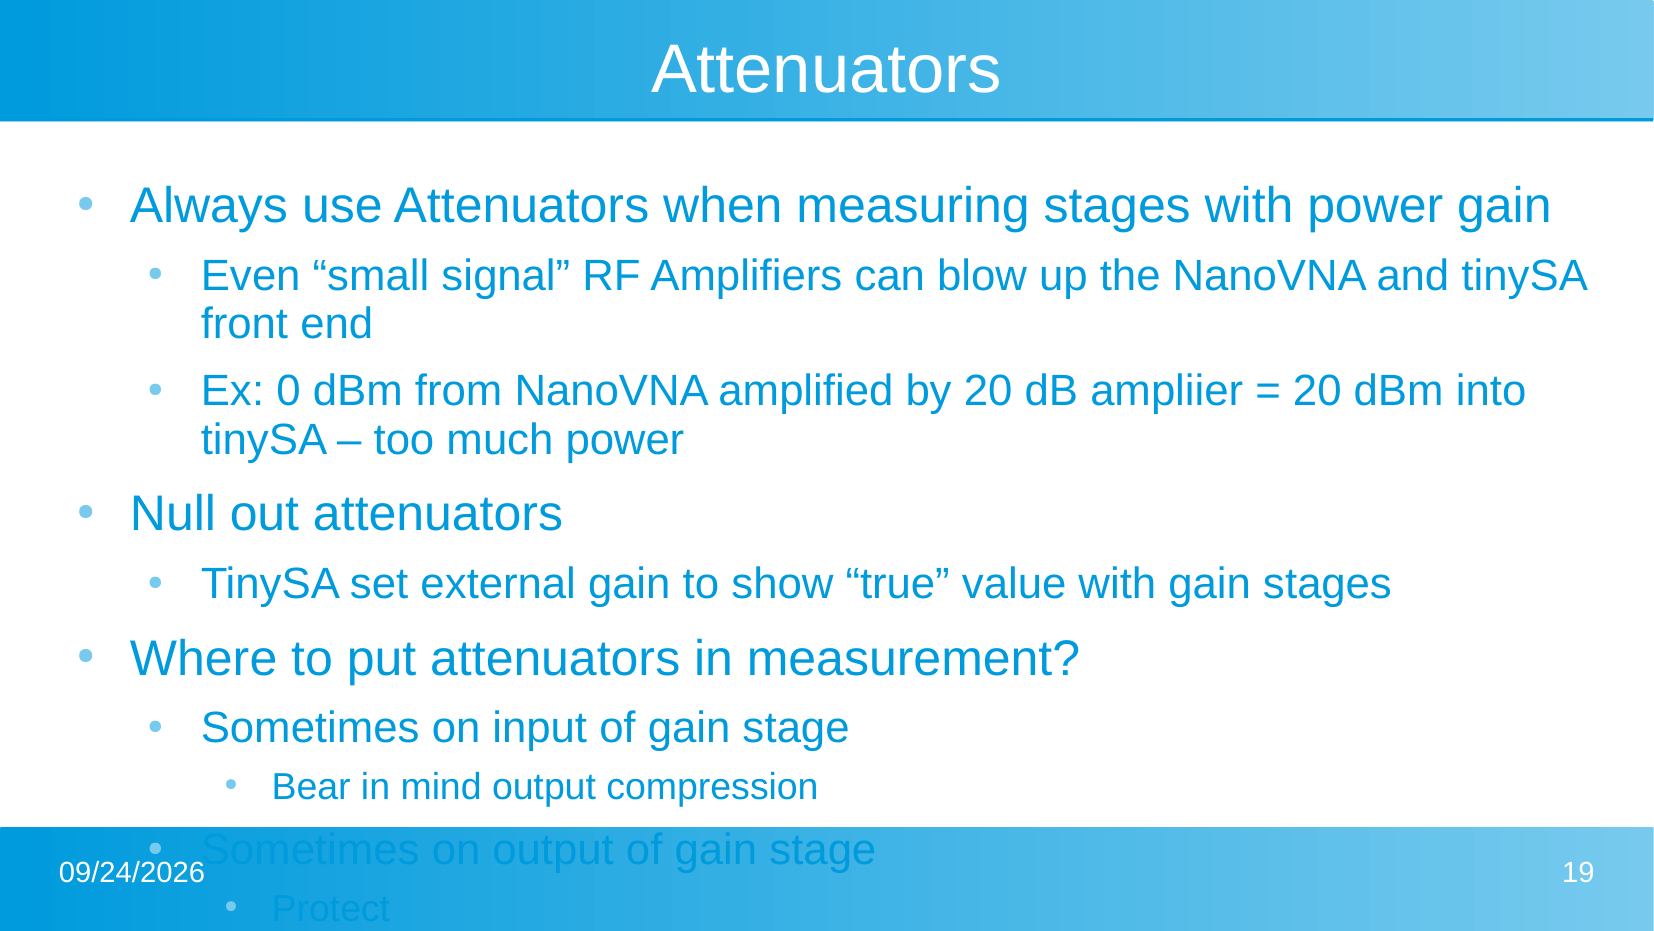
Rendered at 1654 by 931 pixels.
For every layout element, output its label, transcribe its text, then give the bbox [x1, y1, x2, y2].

title Attenuators [59, 29, 1595, 108]
list Always use Attenuators when measuring stages with power gain Even “small signal” RF Amplifiers can blow up the NanoVNA and tinySA front end Ex: 0 dBm from NanoVNA amplified by 20 dB ampliier = 20 dBm into tinySA – too much power Null out attenuators TinySA set external gain to show “true” value with gain stages Where to put attenuators in measurement? Sometimes on input of gain stage Bear in mind output compression Sometimes on output of gain stage Protect [59, 177, 1595, 768]
